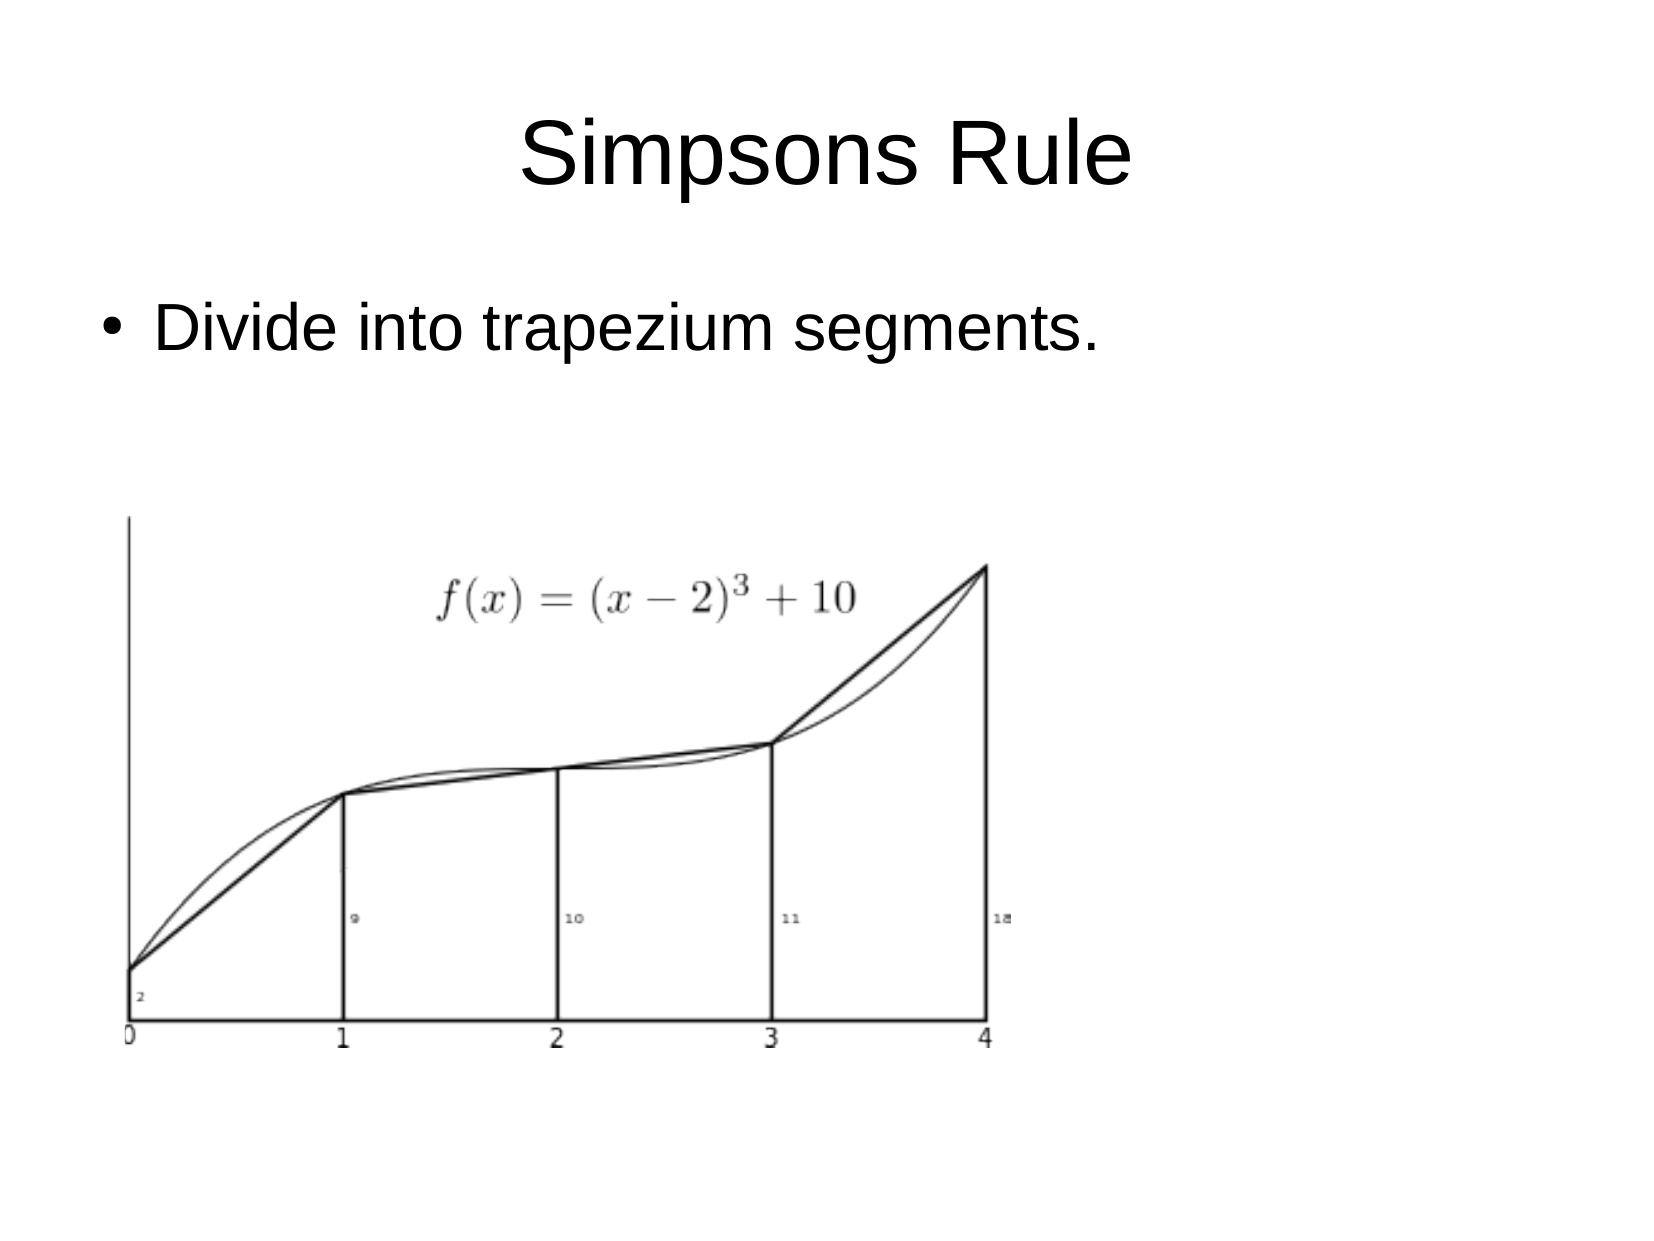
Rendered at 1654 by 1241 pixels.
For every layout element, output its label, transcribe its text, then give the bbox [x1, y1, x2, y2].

list Divide into trapezium segments. [82, 290, 1538, 1010]
title Simpsons Rule [82, 49, 1571, 257]
picture [124, 516, 1011, 1048]
